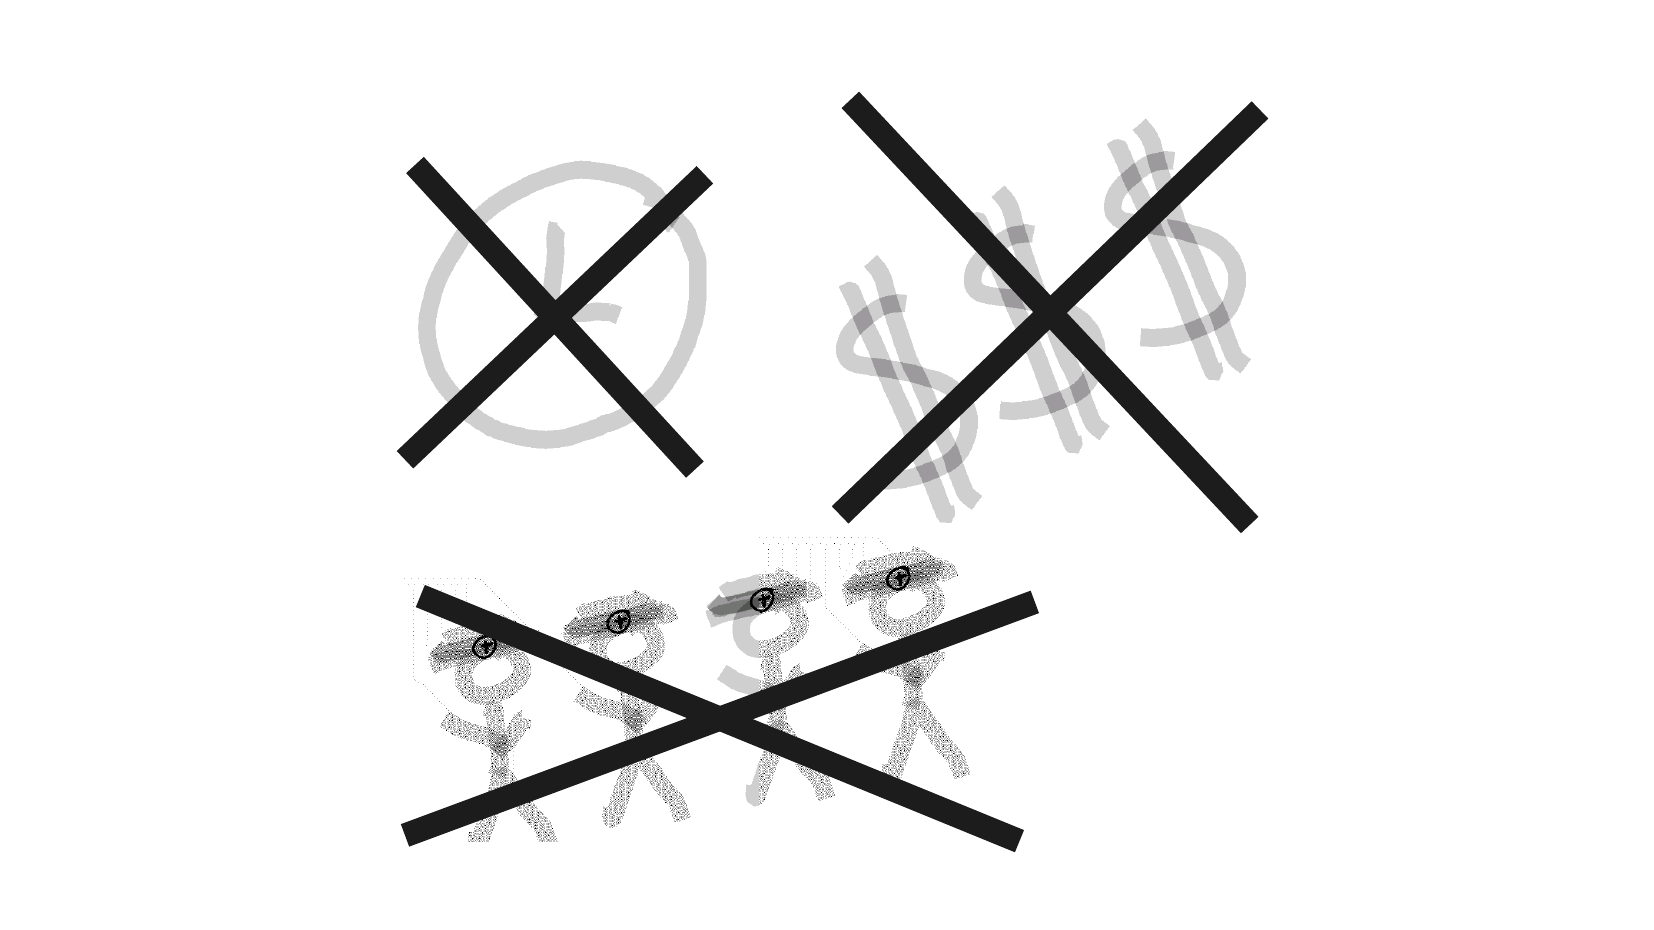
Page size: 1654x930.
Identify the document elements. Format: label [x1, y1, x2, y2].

picture [425, 732, 987, 842]
picture [300, 14, 1402, 842]
